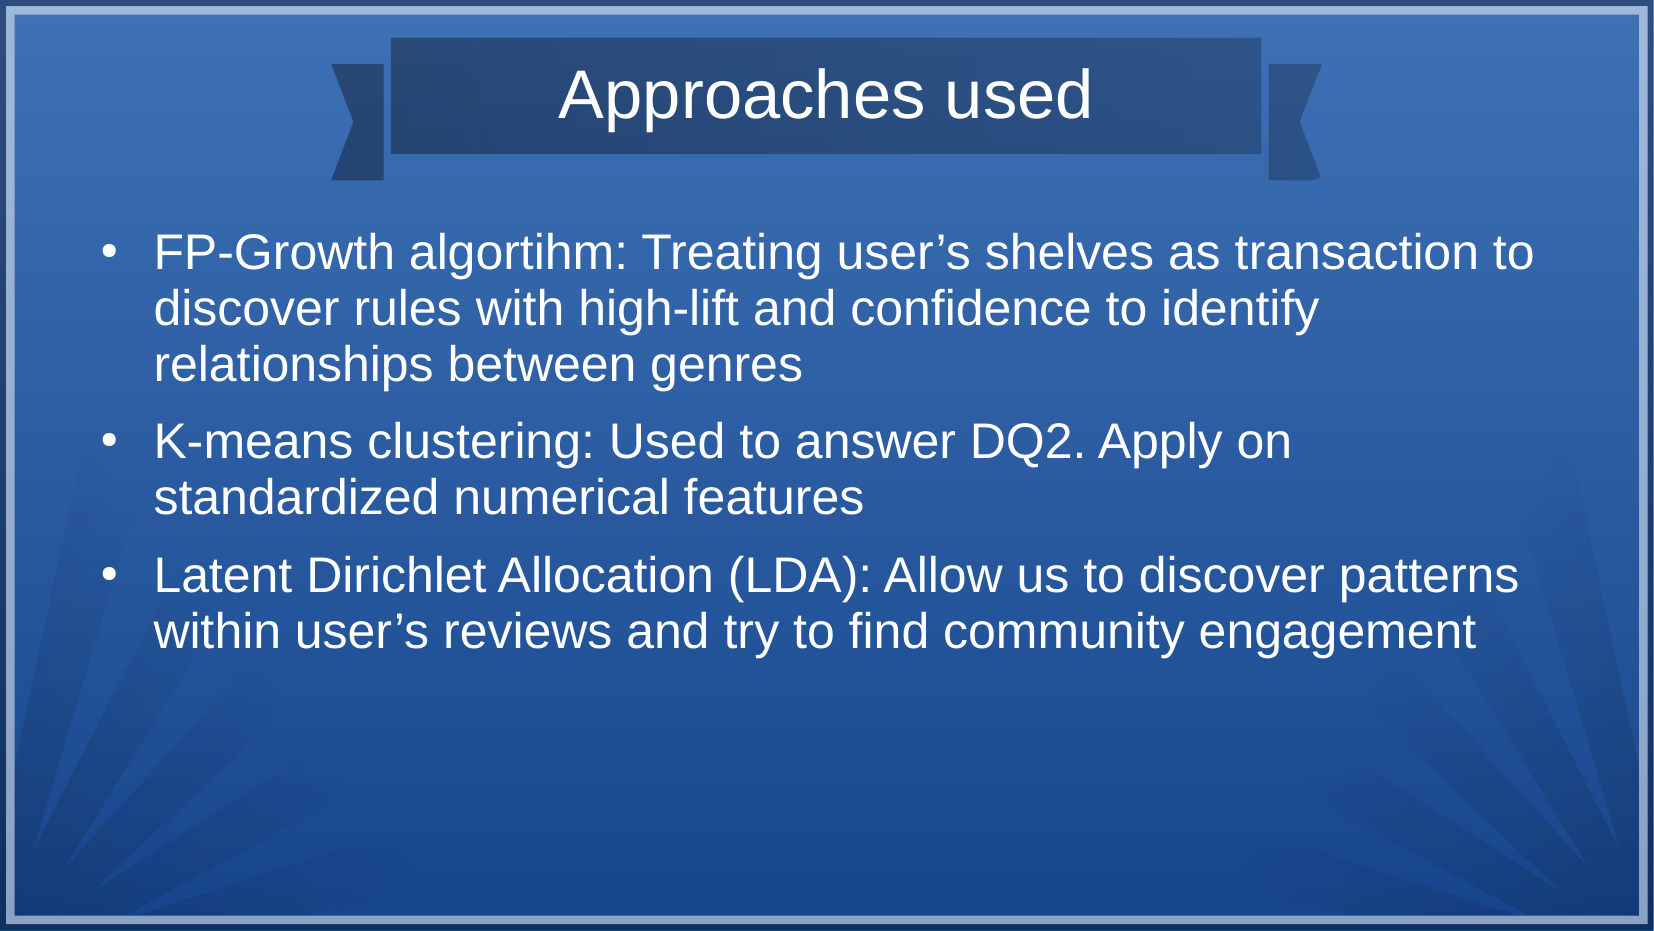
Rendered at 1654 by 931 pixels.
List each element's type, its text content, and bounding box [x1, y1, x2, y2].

list FP-Growth algortihm: Treating user’s shelves as transaction to discover rules with high-lift and confidence to identify relationships between genres K-means clustering: Used to answer DQ2. Apply on standardized numerical features Latent Dirichlet Allocation (LDA): Allow us to discover patterns within user’s reviews and try to find community engagement [82, 224, 1571, 848]
title Approaches used [389, 35, 1264, 154]
